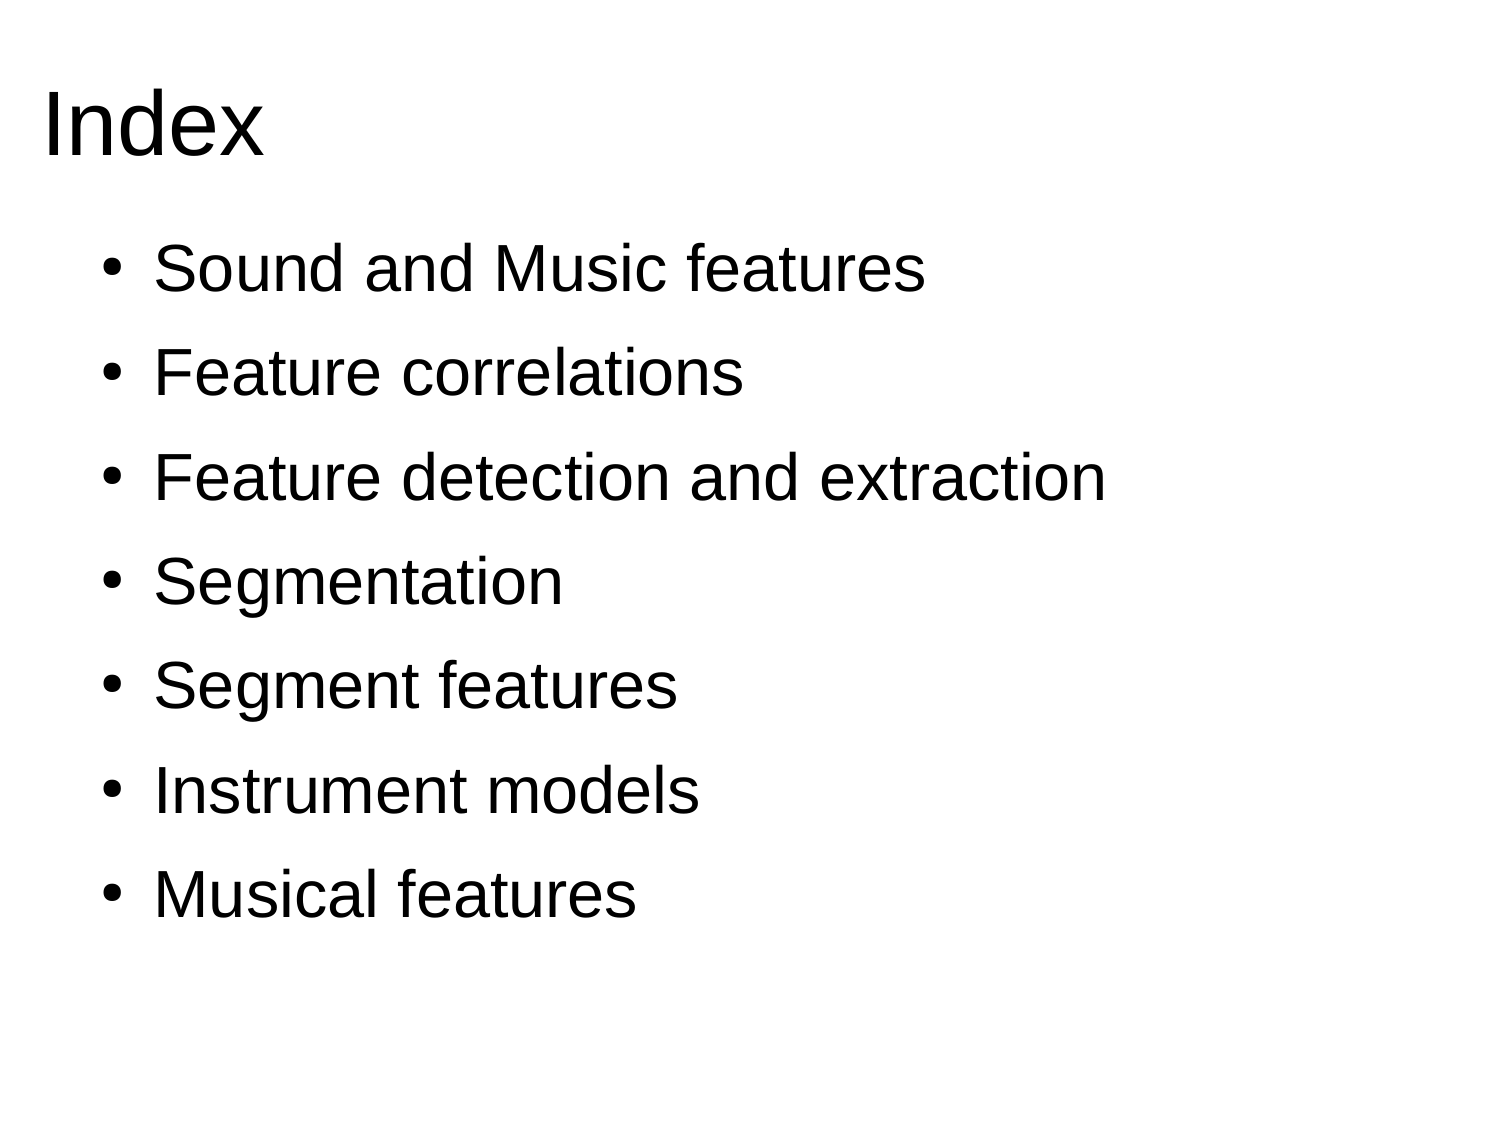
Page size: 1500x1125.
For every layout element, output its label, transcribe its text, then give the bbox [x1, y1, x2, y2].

title Index [41, 19, 1500, 227]
list Sound and Music features Feature correlations Feature detection and extraction Segmentation Segment features Instrument models Musical features [82, 231, 1351, 951]
